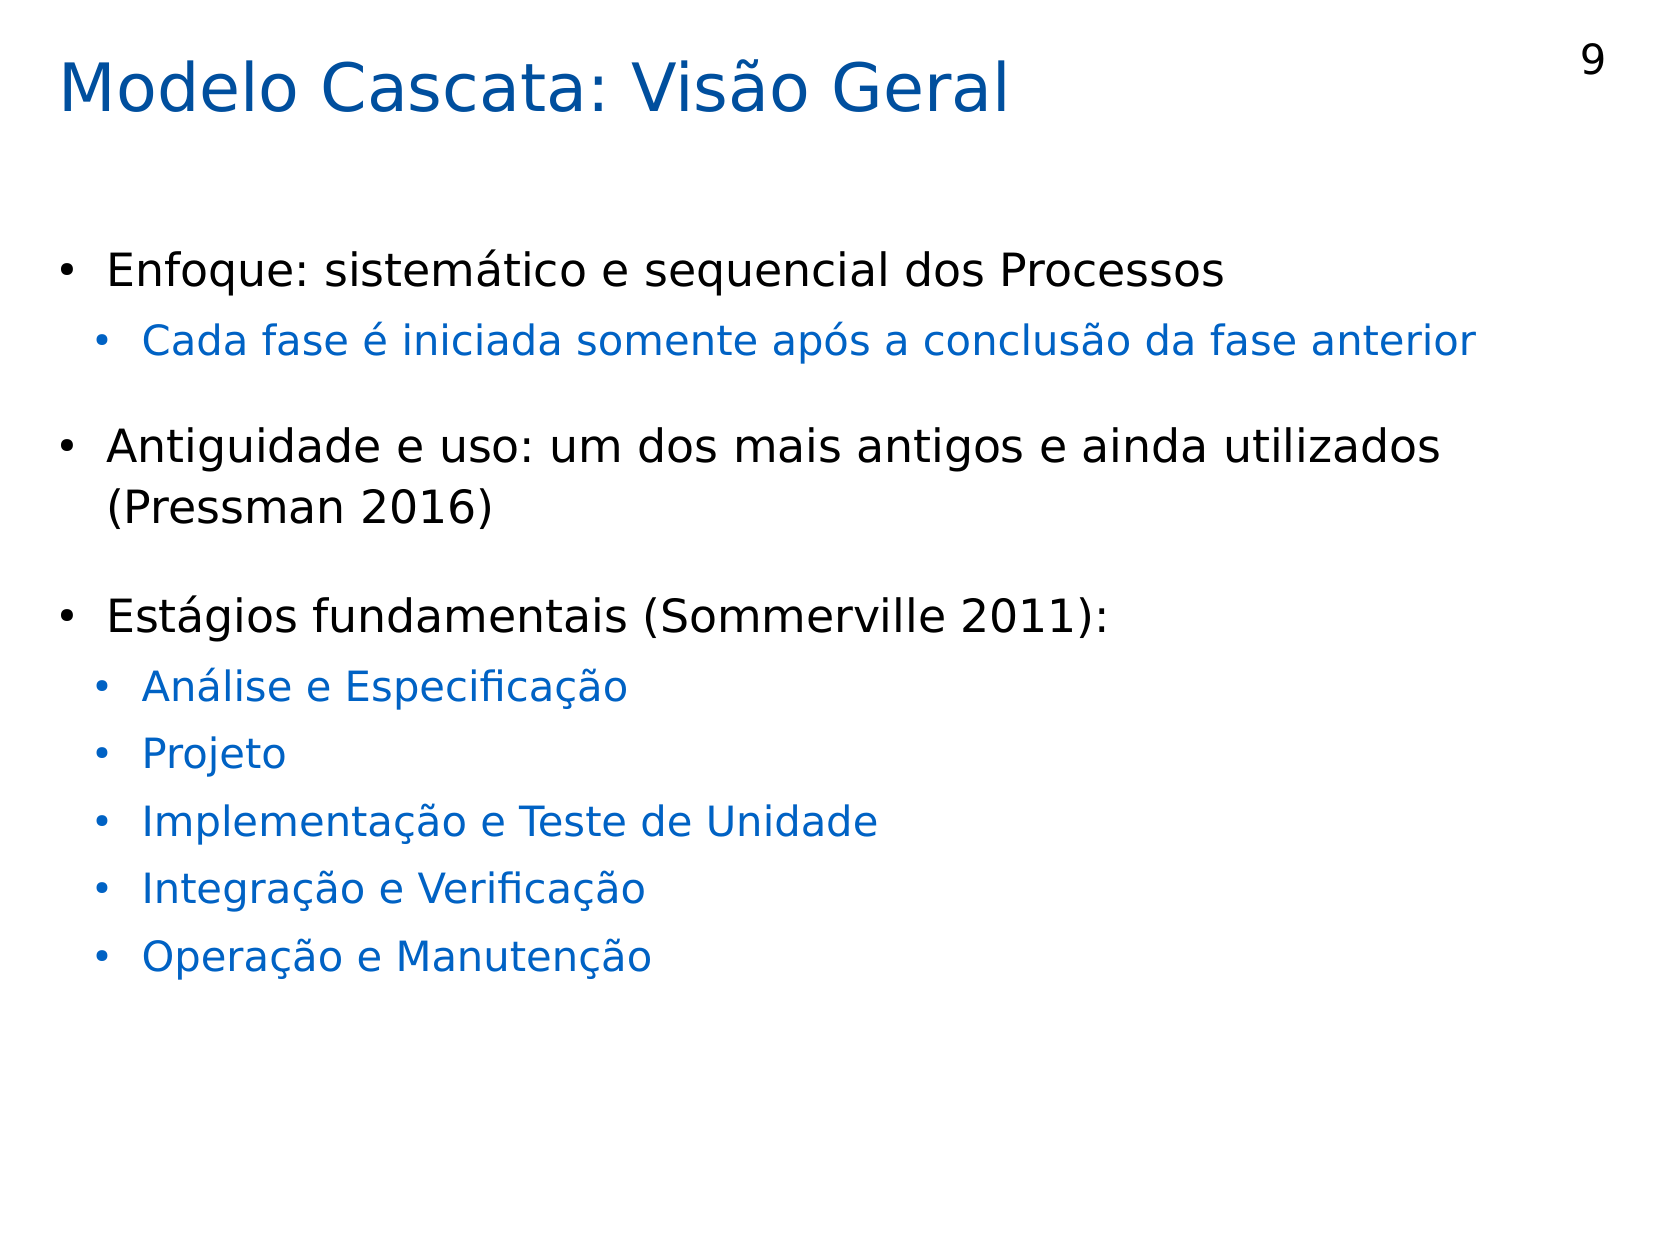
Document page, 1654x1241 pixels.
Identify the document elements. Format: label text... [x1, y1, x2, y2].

title Modelo Cascata: Visão Geral [59, 29, 1506, 148]
list Enfoque: sistemático e sequencial dos Processos Cada fase é iniciada somente após a conclusão da fase anterior Antiguidade e uso: um dos mais antigos e ainda utilizados (Pressman 2016) Estágios fundamentais (Sommerville 2011): Análise e Especificação Projeto Implementação e Teste de Unidade Integração e Verificação Operação e Manutenção [59, 236, 1595, 1211]
